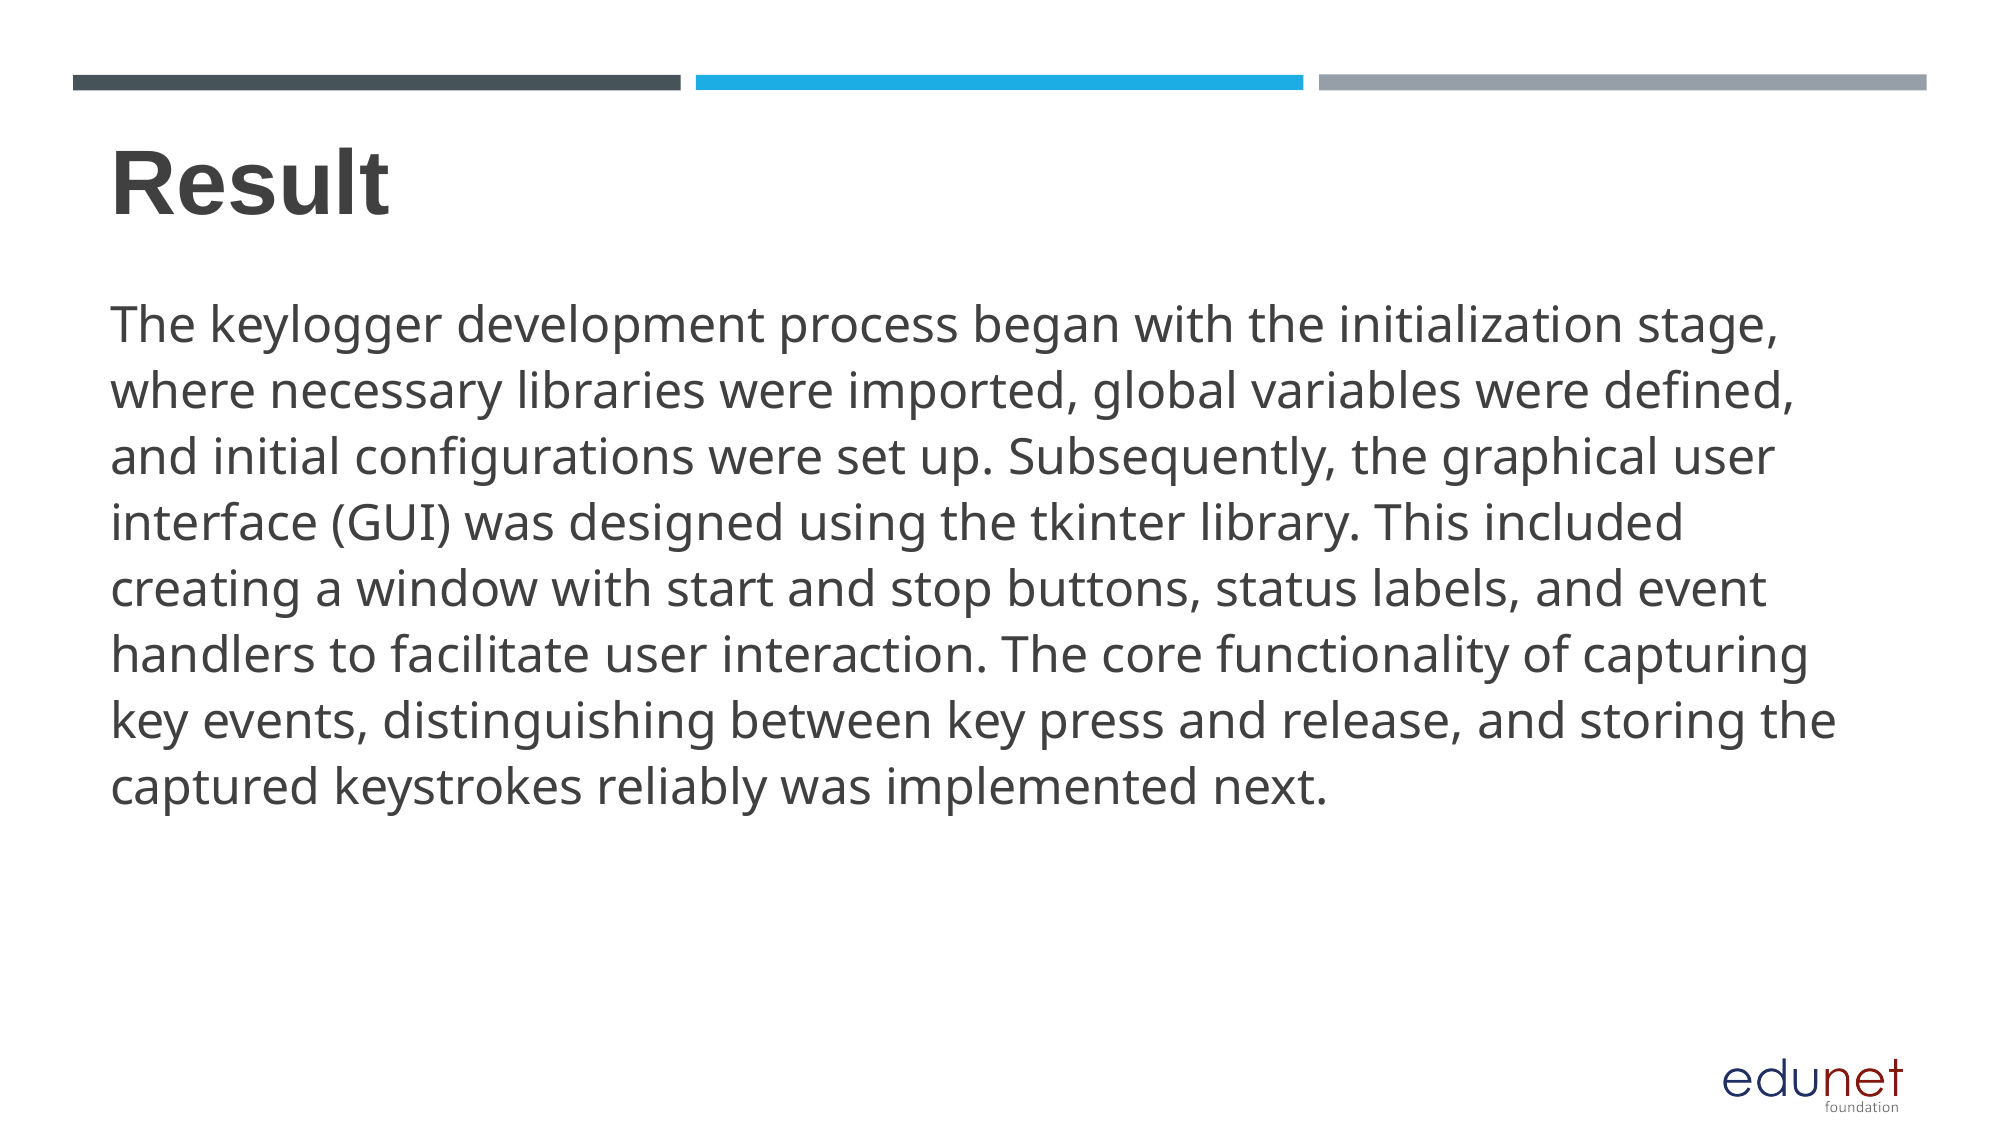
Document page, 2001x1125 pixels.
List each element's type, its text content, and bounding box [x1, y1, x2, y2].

picture [1719, 1056, 1905, 1116]
list The keylogger development process began with the initialization stage, where necessary libraries were imported, global variables were defined, and initial configurations were set up. Subsequently, the graphical user interface (GUI) was designed using the tkinter library. This included creating a window with start and stop buttons, status labels, and event handlers to facilitate user interaction. The core functionality of capturing key events, distinguishing between key press and release, and storing the captured keystrokes reliably was implemented next. [95, 213, 1905, 981]
title Result [95, 115, 1905, 203]
